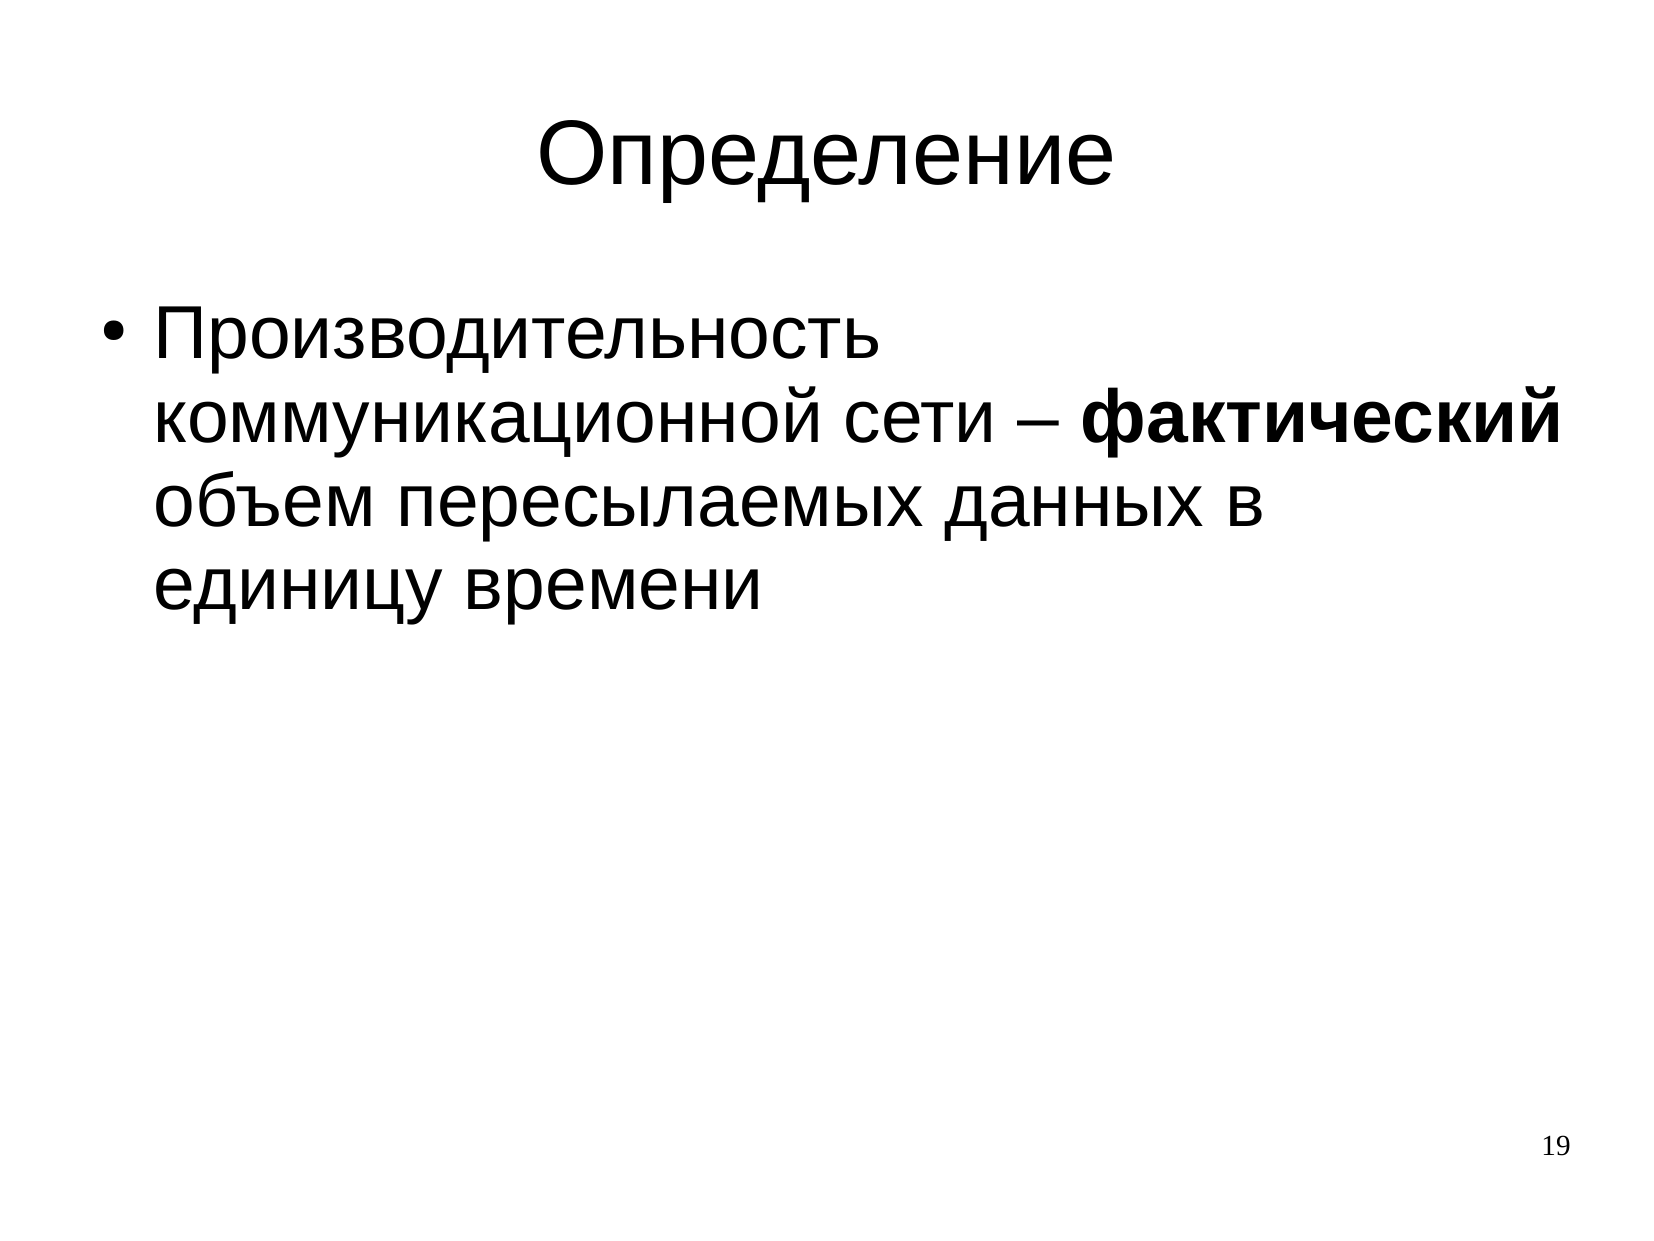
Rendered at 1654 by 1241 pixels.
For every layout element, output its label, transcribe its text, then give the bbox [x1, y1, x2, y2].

title Определение [82, 49, 1571, 257]
list Производительность коммуникационной сети – фактический объем пересылаемых данных в единицу времени [82, 290, 1571, 1010]
